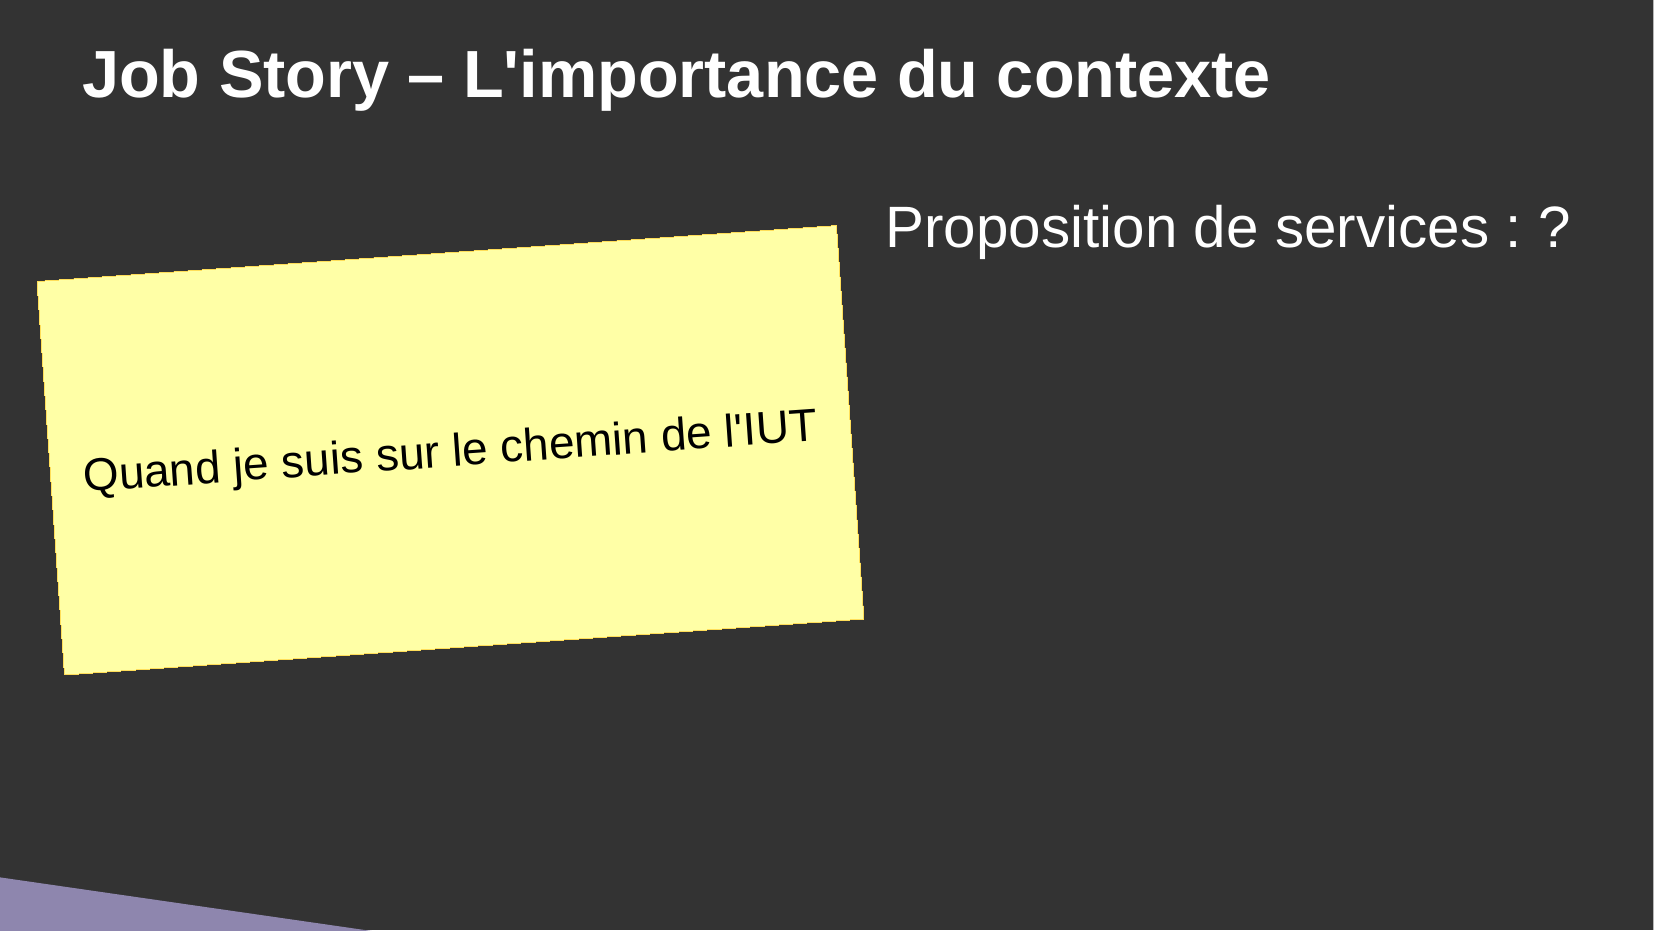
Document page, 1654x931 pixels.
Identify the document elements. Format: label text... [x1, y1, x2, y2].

text_box [0, 877, 372, 931]
title Job Story – L'importance du contexte [82, 37, 1571, 122]
text_box Quand je suis sur le chemin de l'IUT [37, 225, 864, 675]
list Proposition de services : ? [885, 194, 1620, 272]
